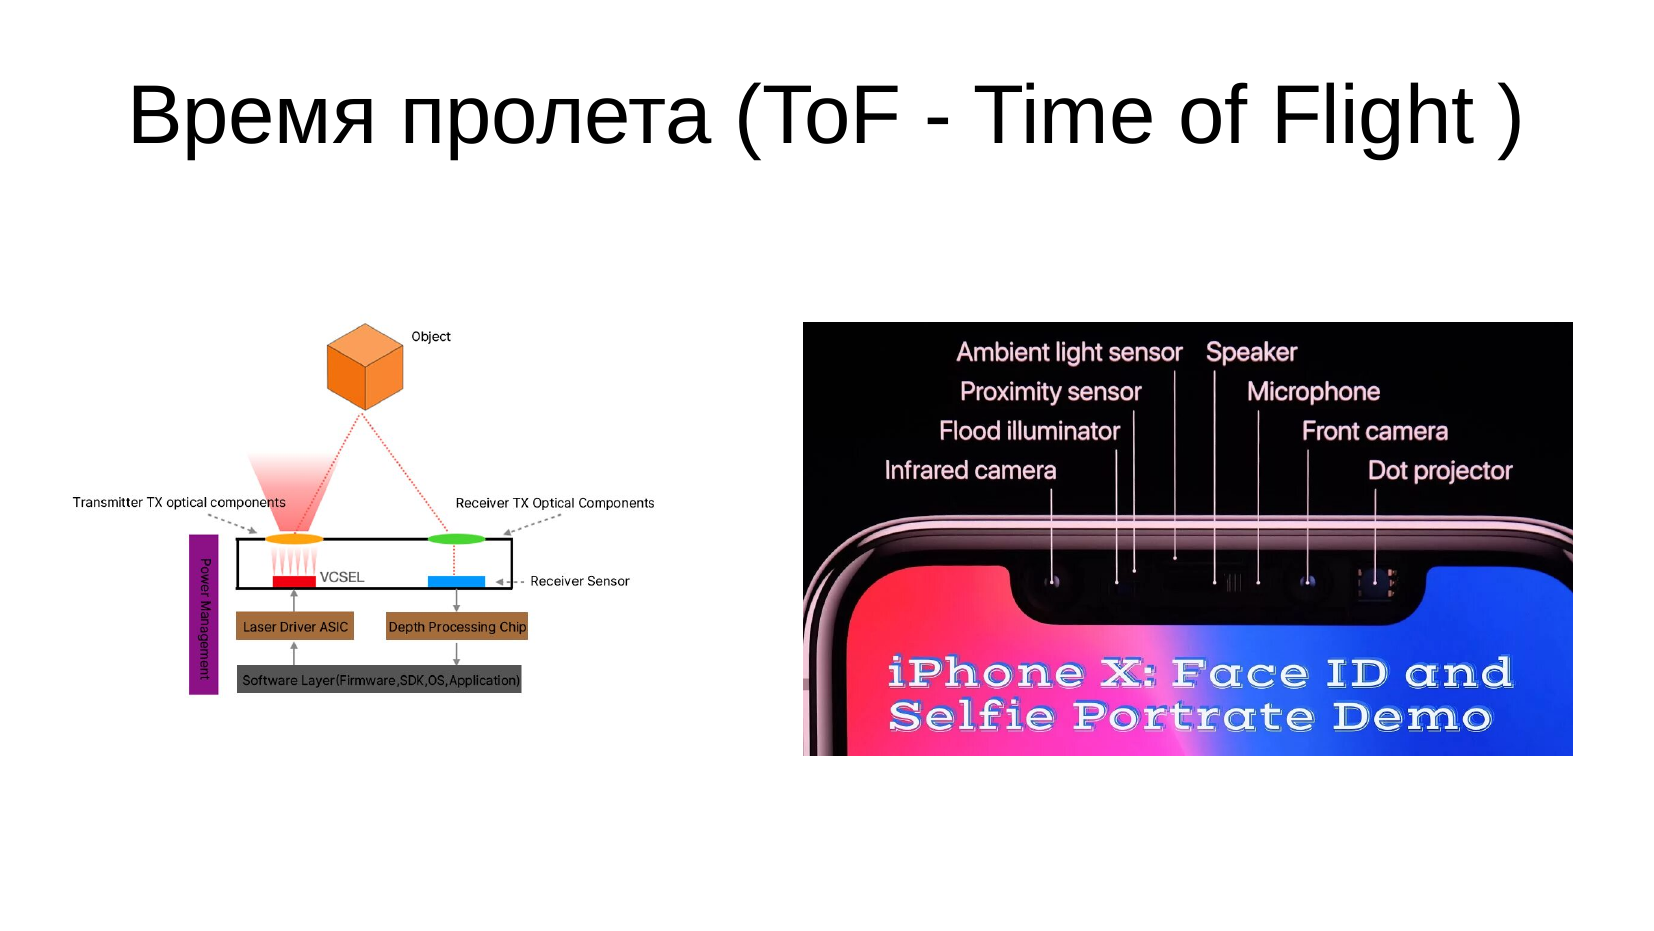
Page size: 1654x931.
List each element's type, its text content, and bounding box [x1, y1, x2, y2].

title Время пролета (ToF - Time of Flight ) [82, 37, 1571, 193]
picture [803, 322, 1573, 756]
picture [64, 303, 680, 714]
